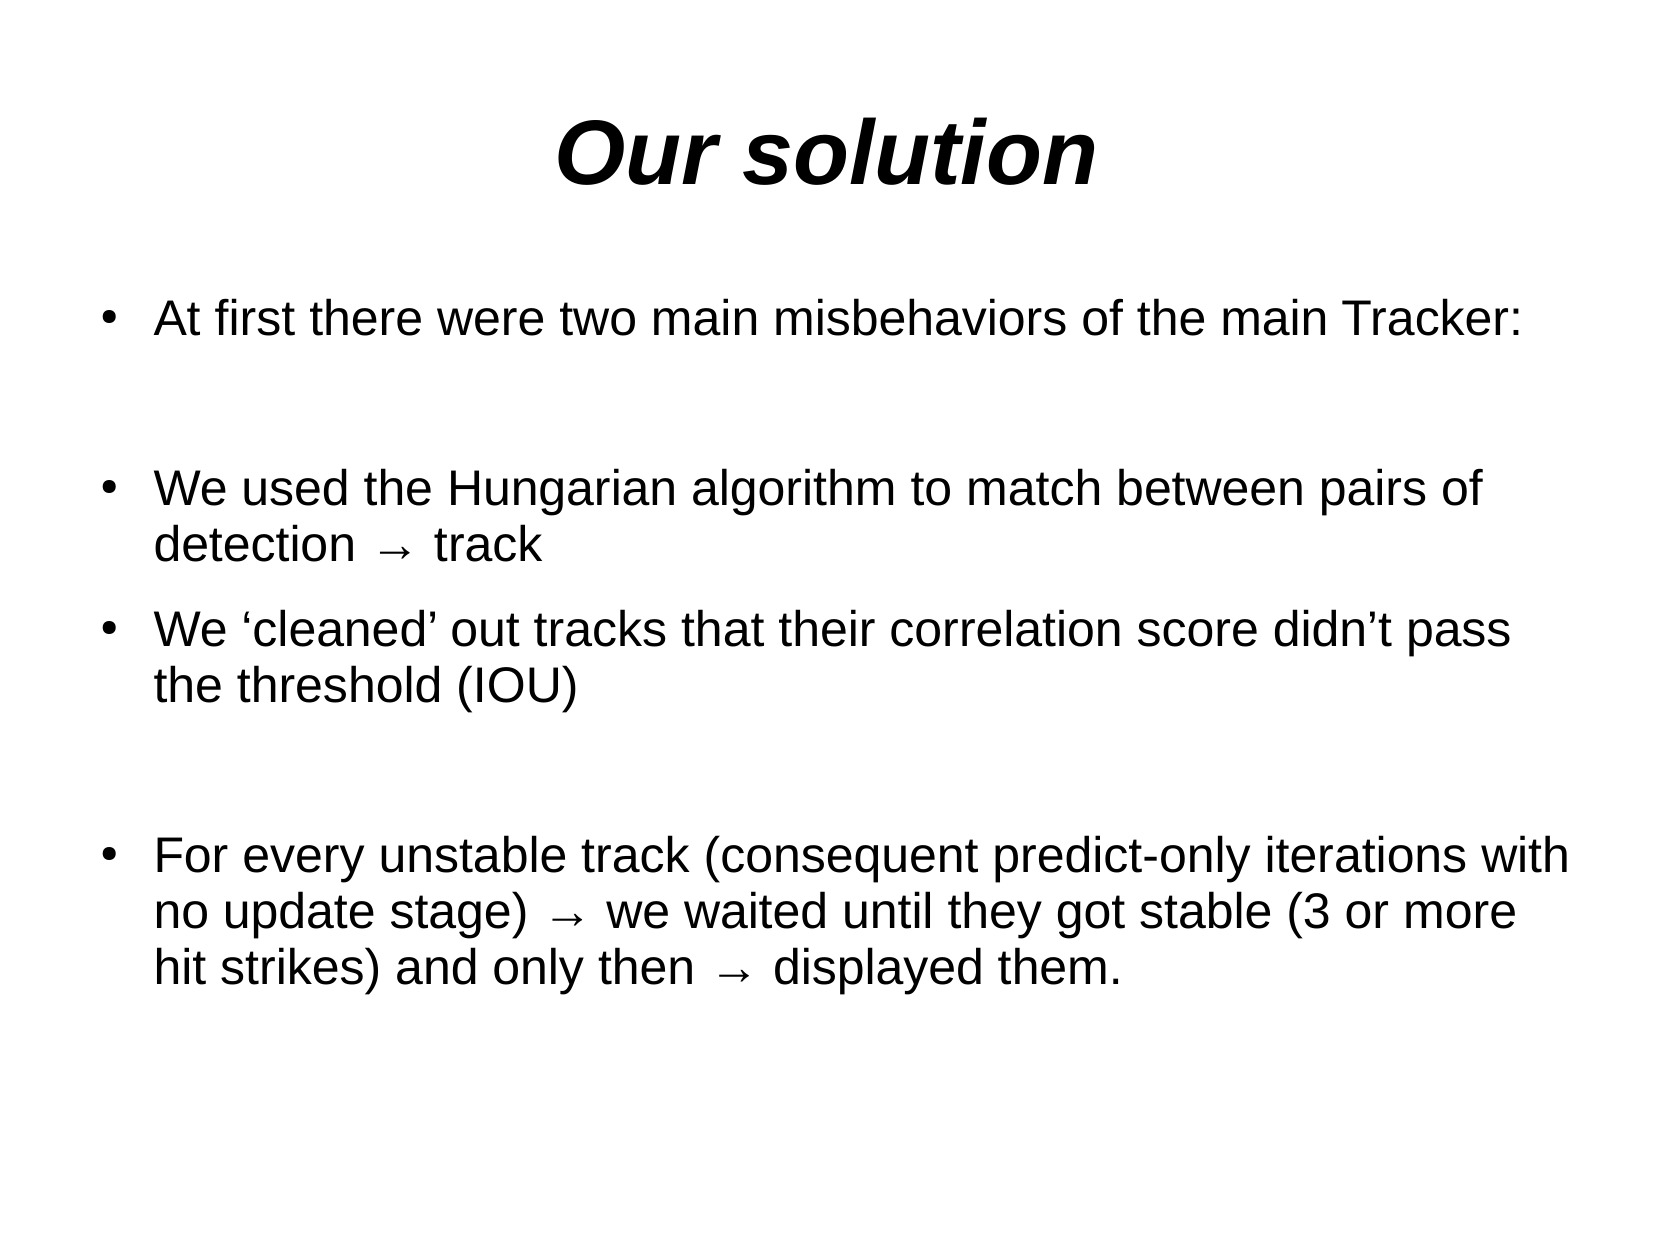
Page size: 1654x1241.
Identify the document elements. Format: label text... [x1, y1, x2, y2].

title Our solution [82, 49, 1571, 257]
list At first there were two main misbehaviors of the main Tracker: We used the Hungarian algorithm to match between pairs of detection → track We ‘cleaned’ out tracks that their correlation score didn’t pass the threshold (IOU) For every unstable track (consequent predict-only iterations with no update stage) → we waited until they got stable (3 or more hit strikes) and only then → displayed them. [82, 290, 1571, 1010]
